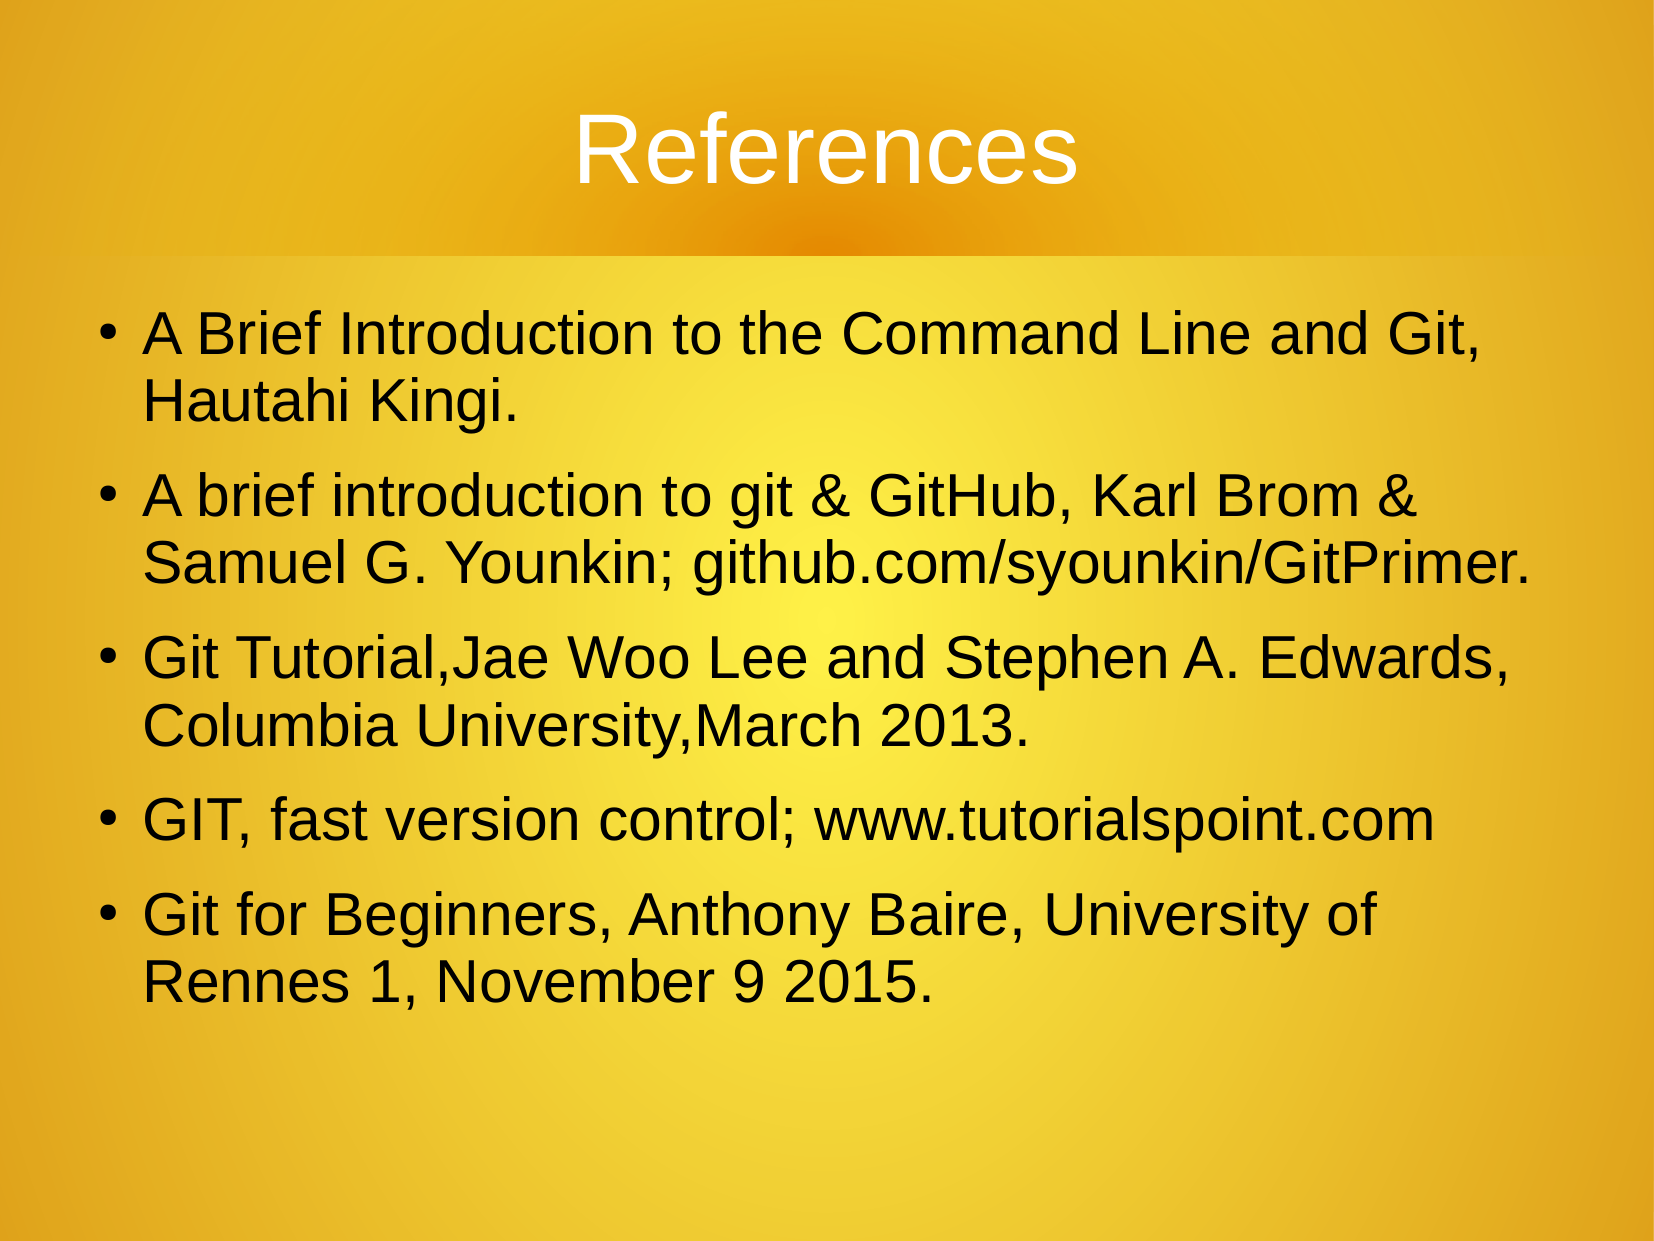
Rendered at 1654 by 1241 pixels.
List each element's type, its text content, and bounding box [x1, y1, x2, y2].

title References [82, 47, 1571, 252]
list A Brief Introduction to the Command Line and Git, Hautahi Kingi. A brief introduction to git & GitHub, Karl Brom & Samuel G. Younkin; github.com/syounkin/GitPrimer. Git Tutorial,Jae Woo Lee and Stephen A. Edwards, Columbia University,March 2013. GIT, fast version control; www.tutorialspoint.com Git for Beginners, Anthony Baire, University of Rennes 1, November 9 2015. [82, 299, 1571, 1019]
